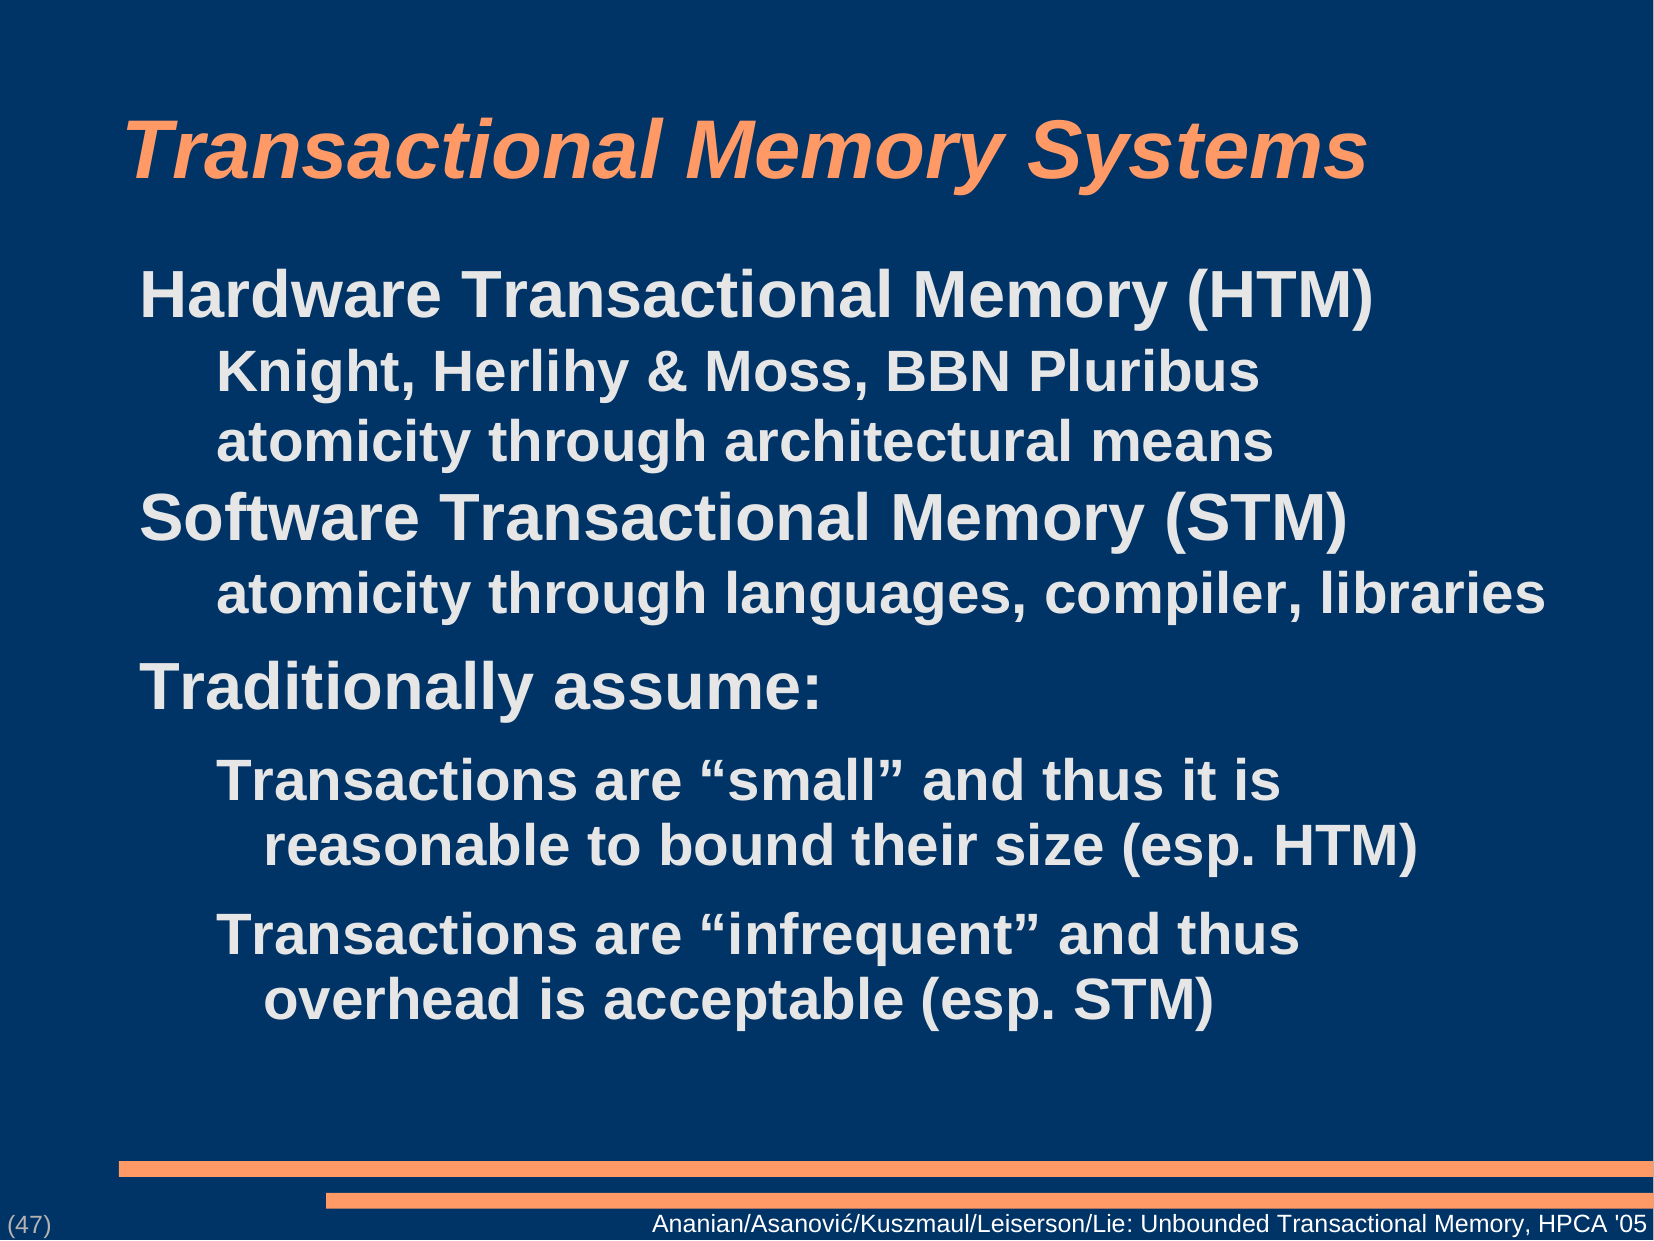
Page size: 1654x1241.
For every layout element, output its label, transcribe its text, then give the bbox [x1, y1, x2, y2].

list Hardware Transactional Memory (HTM) Knight, Herlihy & Moss, BBN Pluribus atomicity through architectural means Software Transactional Memory (STM) atomicity through languages, compiler, libraries Traditionally assume: Transactions are “small” and thus it is reasonable to bound their size (esp. HTM) Transactions are “infrequent” and thus overhead is acceptable (esp. STM) [121, 257, 1561, 1132]
title Transactional Memory Systems [121, 46, 1534, 254]
